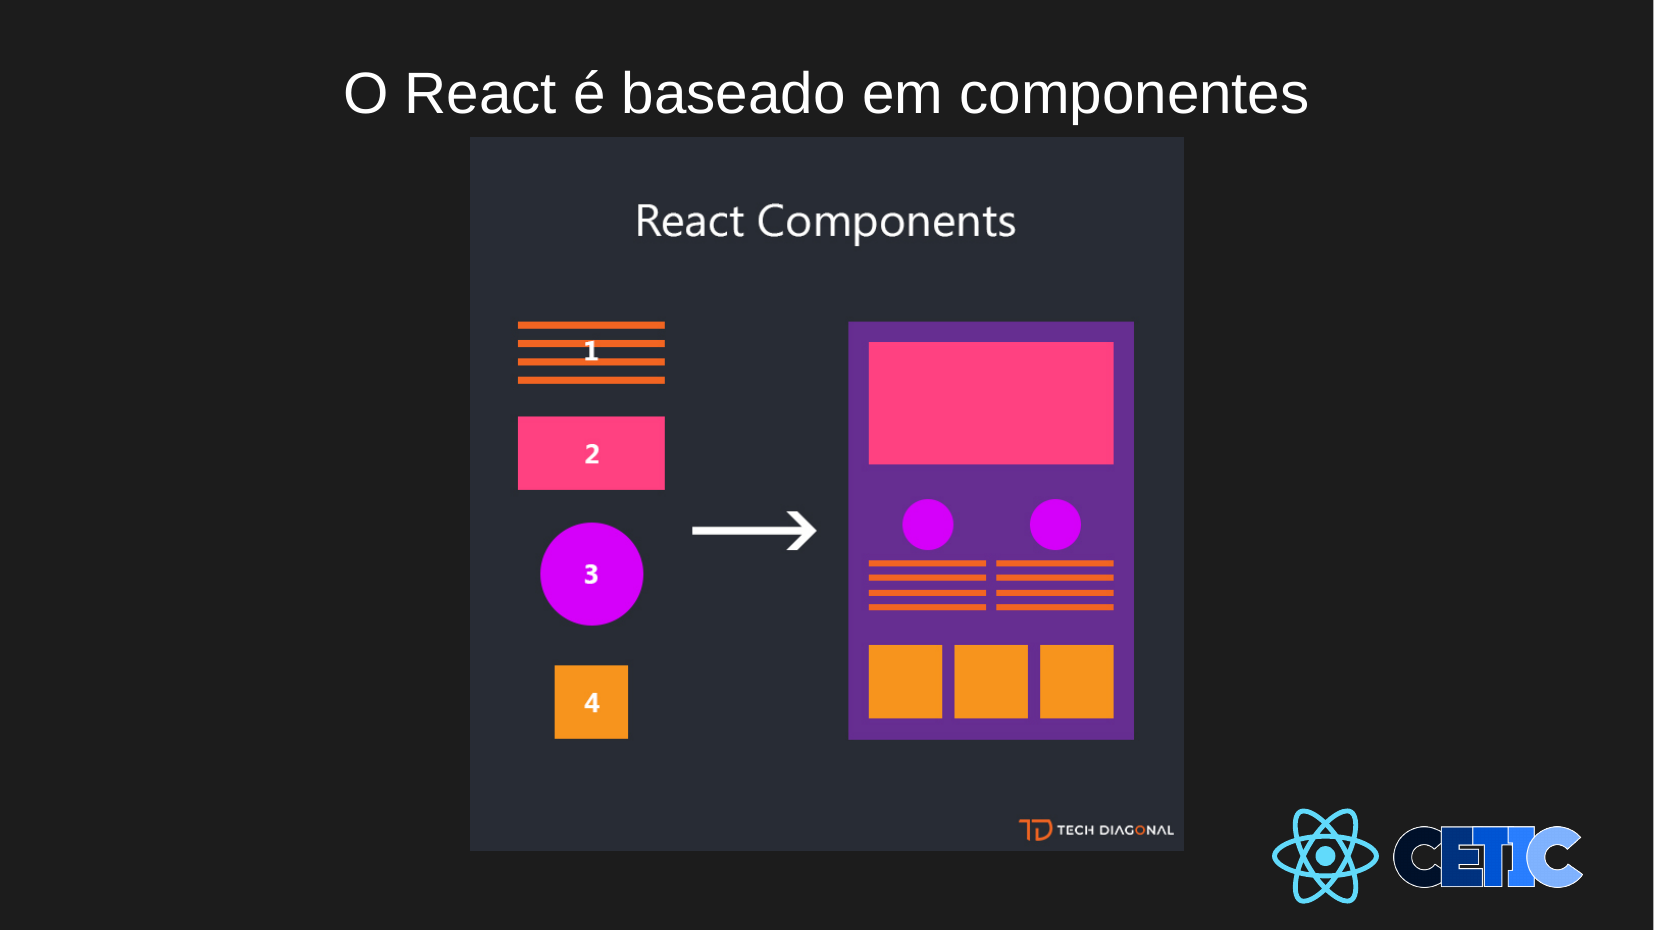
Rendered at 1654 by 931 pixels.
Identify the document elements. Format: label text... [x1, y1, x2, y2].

picture [470, 137, 1184, 851]
picture [1233, 791, 1583, 922]
text_box O React é baseado em componentes [106, 53, 1548, 199]
